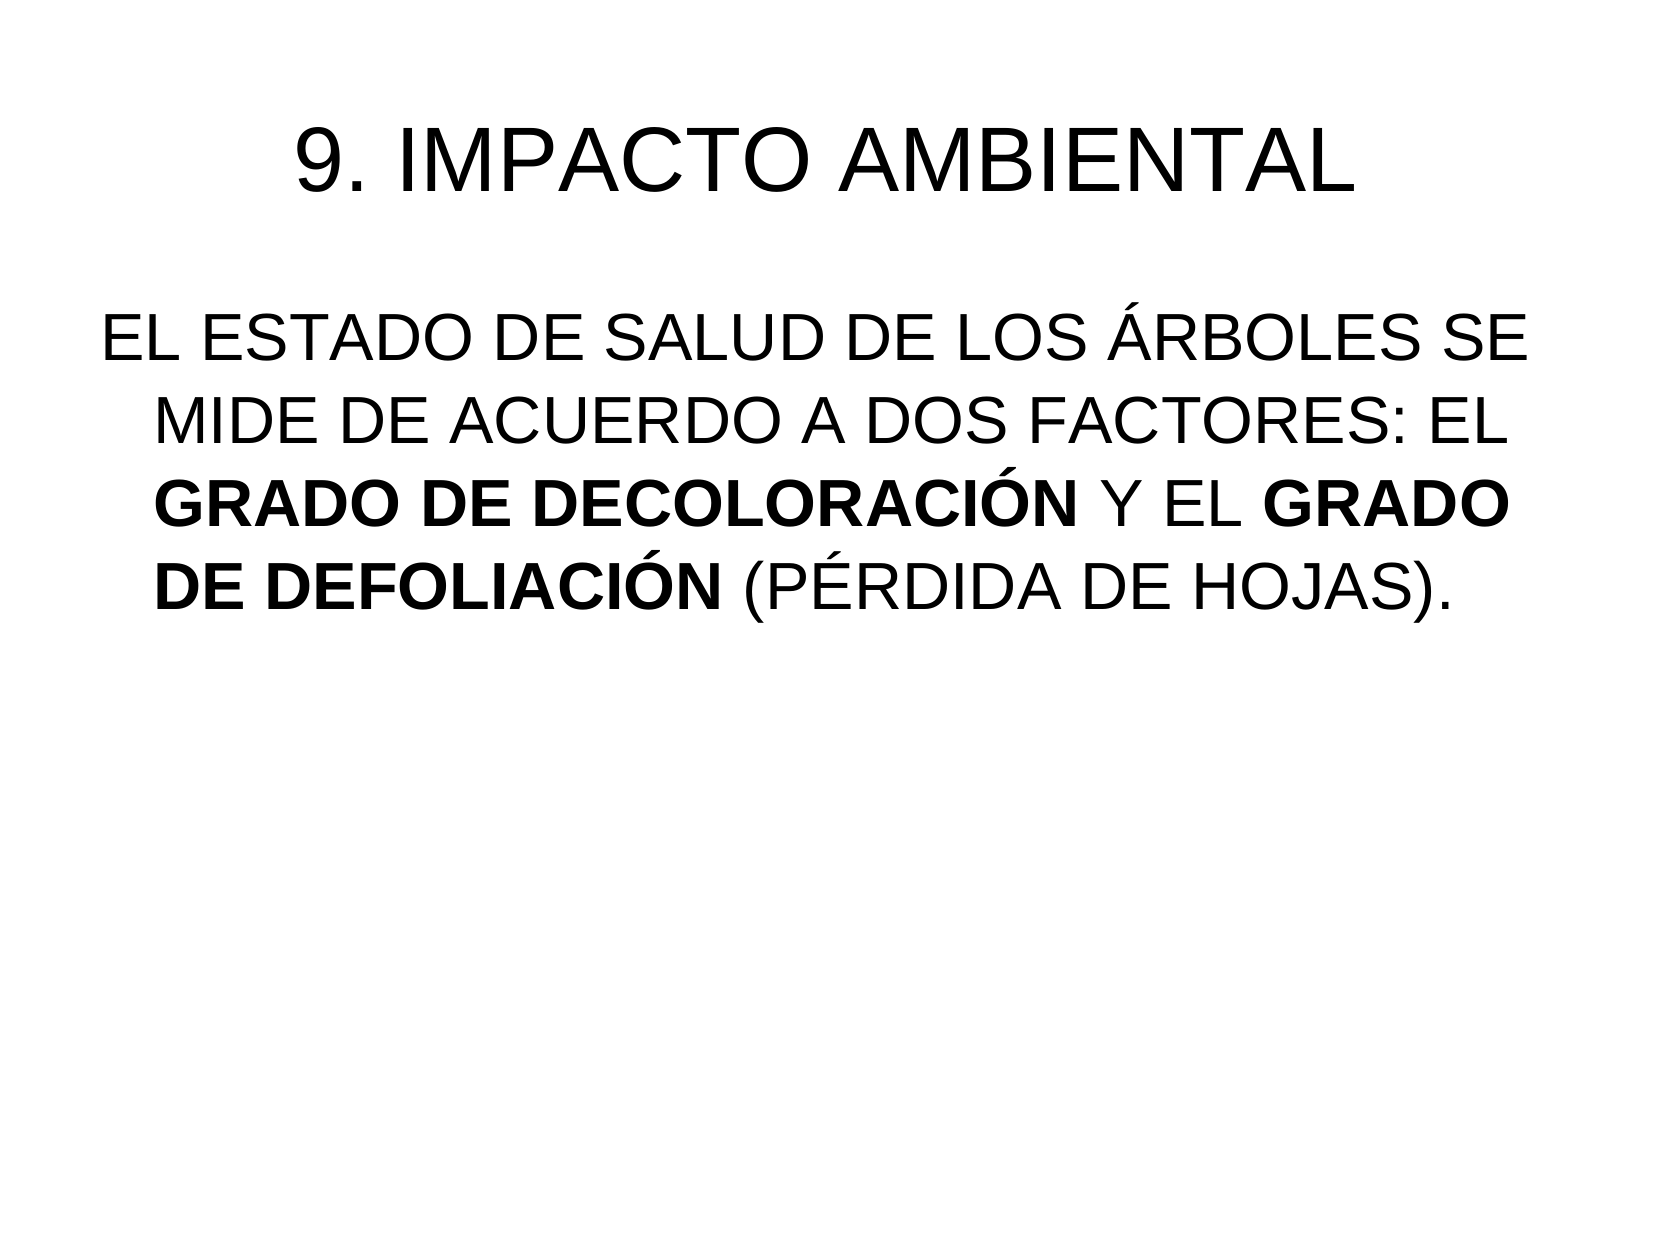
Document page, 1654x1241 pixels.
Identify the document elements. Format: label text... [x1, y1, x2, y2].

title 9. IMPACTO AMBIENTAL [82, 56, 1571, 249]
list EL ESTADO DE SALUD DE LOS ÁRBOLES SE MIDE DE ACUERDO A DOS FACTORES: EL GRADO DE DECOLORACIÓN Y EL GRADO DE DEFOLIACIÓN (PÉRDIDA DE HOJAS). [82, 290, 1571, 1109]
